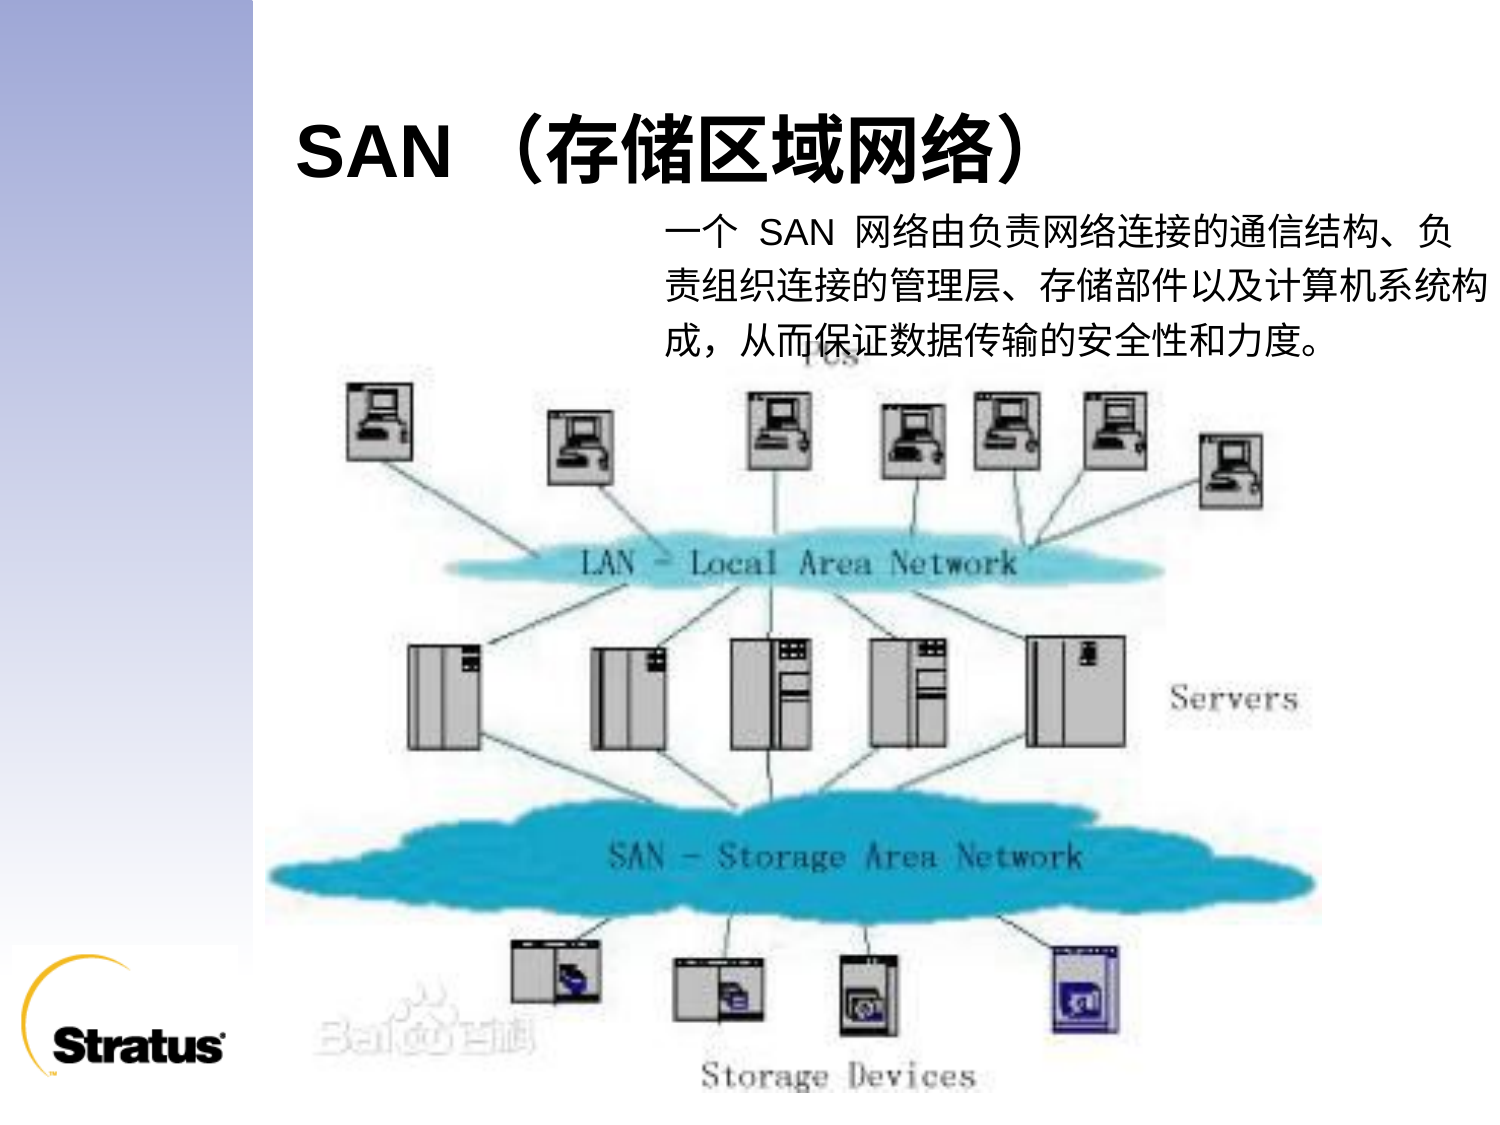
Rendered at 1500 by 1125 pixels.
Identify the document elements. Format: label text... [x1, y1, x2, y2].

title SAN（存储区域网络） [295, 63, 1446, 237]
text_box 一个 SAN 网络由负责网络连接的通信结构、负责组织连接的管理层、存储部件以及计算机系统构成，从而保证数据传输的安全性和力度。 [649, 194, 1500, 798]
picture [265, 341, 1322, 1093]
picture [12, 945, 238, 1088]
